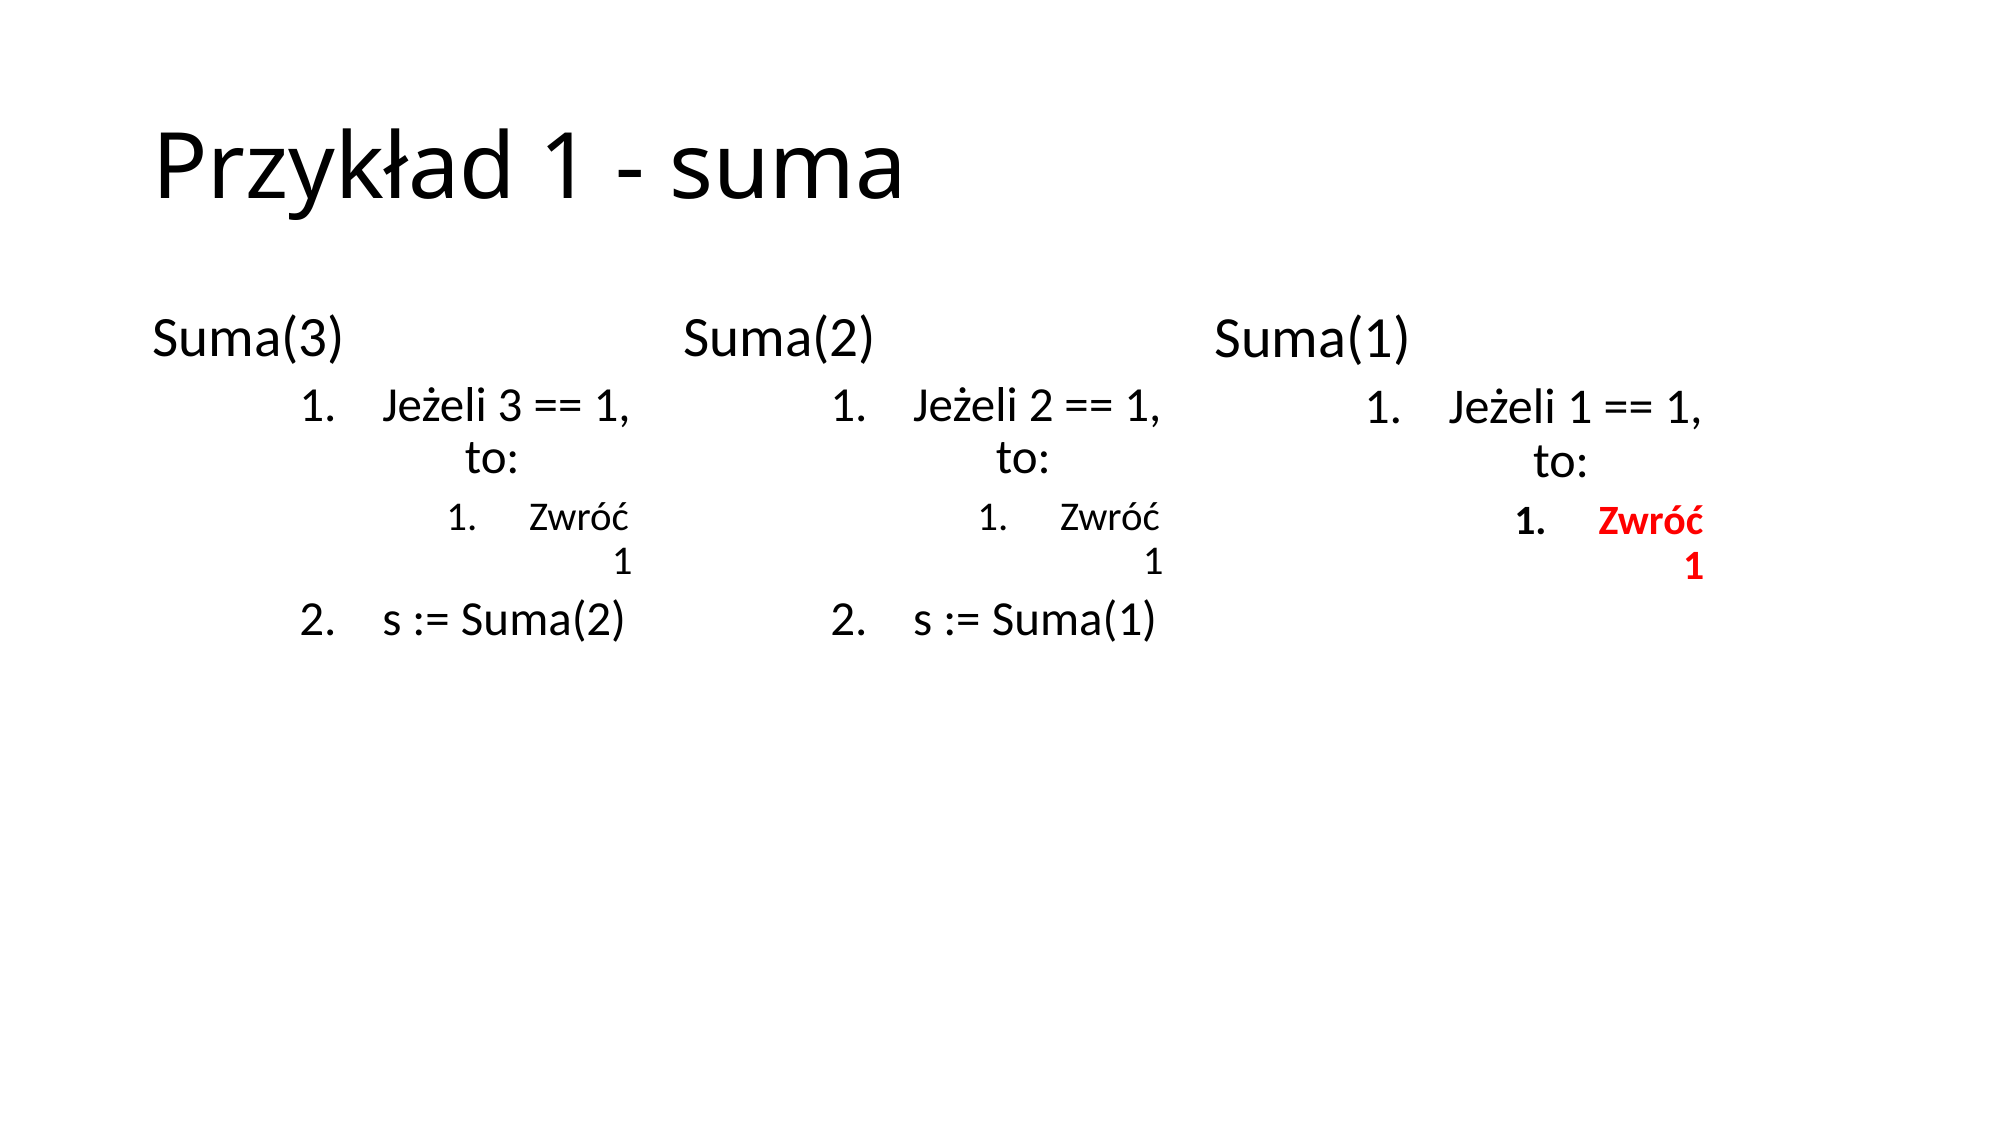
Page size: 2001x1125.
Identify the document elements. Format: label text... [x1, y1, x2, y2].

text_box Suma(2) Jeżeli 2 == 1, to: Zwróć 1 s := Suma(1) [668, 299, 1199, 656]
list Suma(3) Jeżeli 3 == 1, to: Zwróć 1 s := Suma(2) [137, 299, 668, 656]
text_box Suma(1) Jeżeli 1 == 1, to: Zwróć 1 [1199, 299, 1731, 656]
title Przykład 1 - suma [137, 59, 1863, 278]
